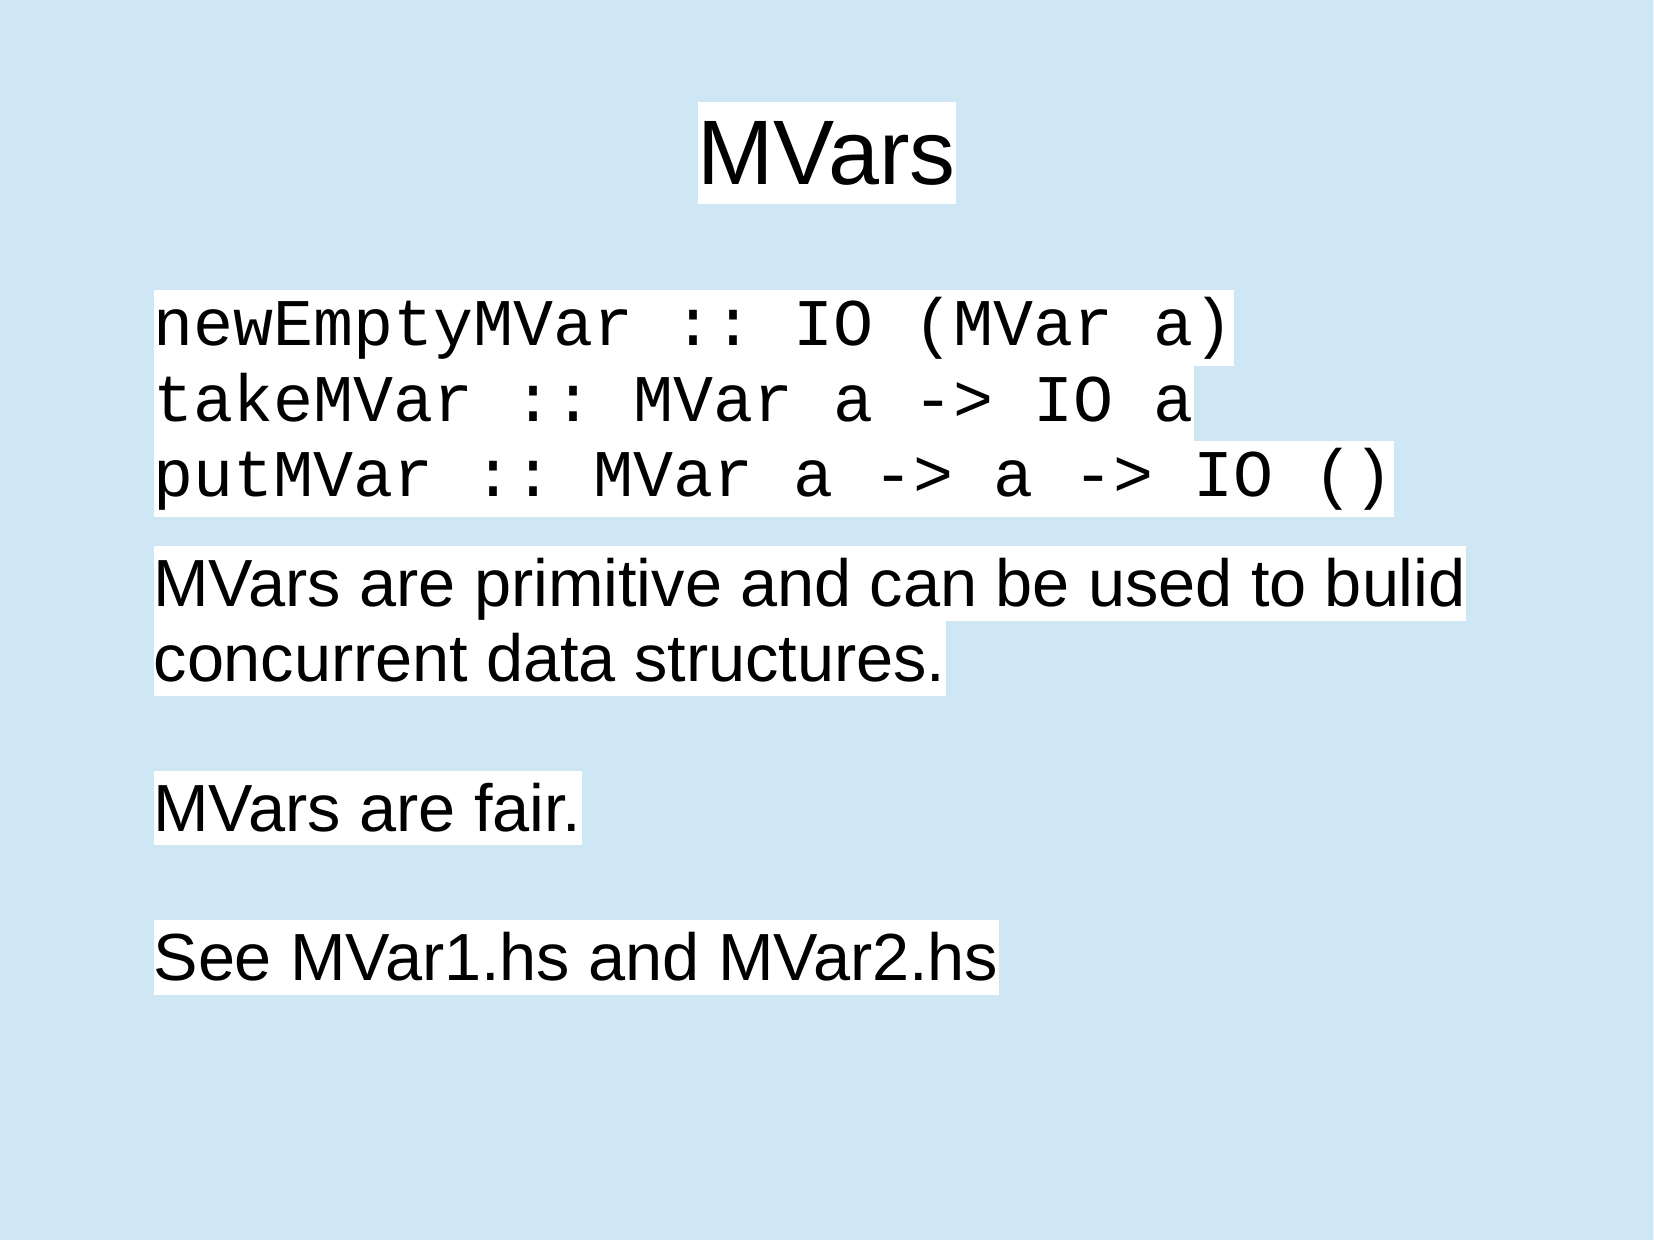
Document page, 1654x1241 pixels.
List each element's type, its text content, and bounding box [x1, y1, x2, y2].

list newEmptyMVar :: IO (MVar a) takeMVar :: MVar a -> IO a putMVar :: MVar a -> a -> IO () MVars are primitive and can be used to bulid concurrent data structures. MVars are fair. See MVar1.hs and MVar2.hs [82, 290, 1571, 1010]
title MVars [82, 49, 1571, 257]
